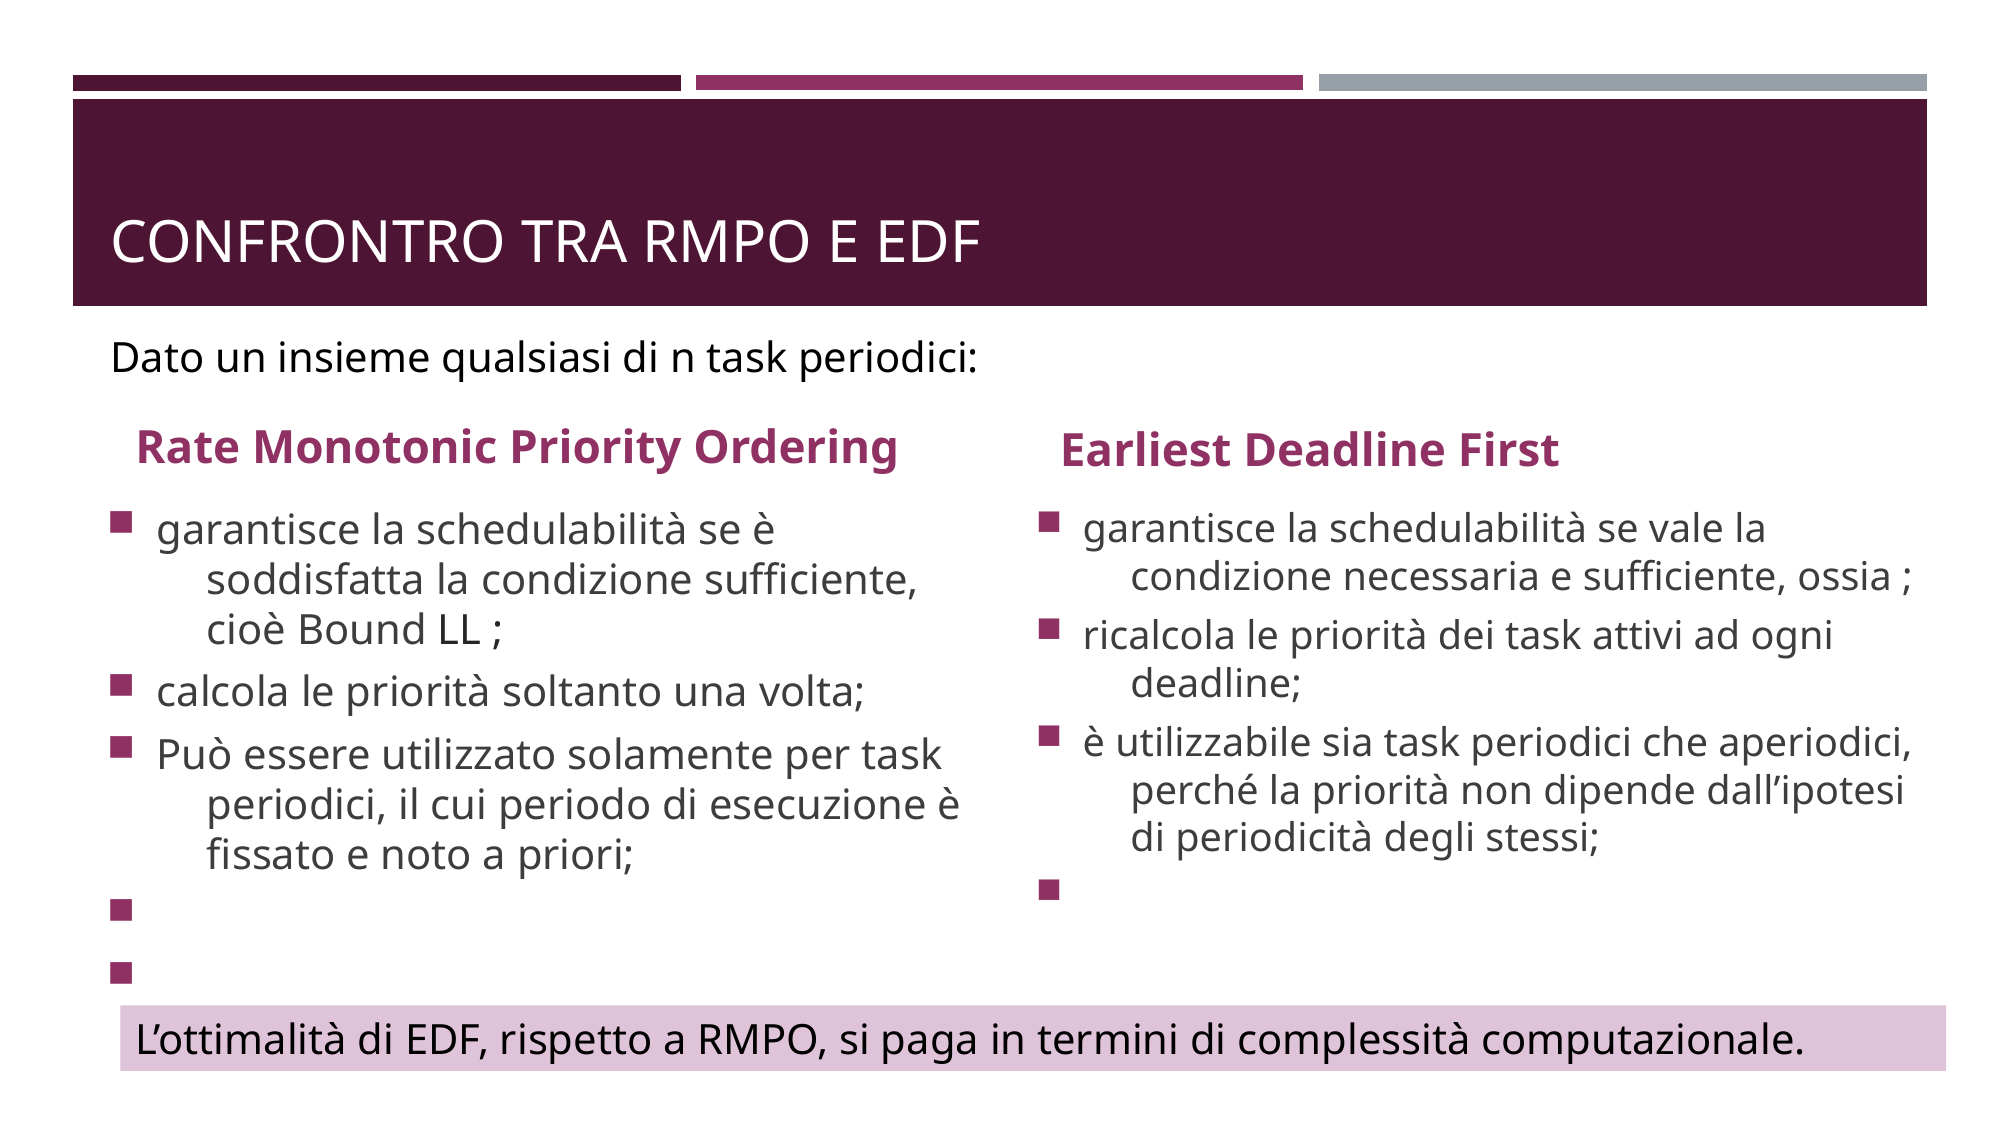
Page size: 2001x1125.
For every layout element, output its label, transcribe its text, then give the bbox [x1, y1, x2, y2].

text_box L’ottimalità di EDF, rispetto a RMPO, si paga in termini di complessità computazionale. [120, 1005, 1947, 1071]
title Confrontro tra rmpo e edf [95, 119, 1905, 282]
list garantisce la schedulabilità se è soddisfatta la condizione sufficiente, cioè Bound LL ; calcola le priorità soltanto una volta; Può essere utilizzato solamente per task periodici, il cui periodo di esecuzione è fissato e noto a priori; [91, 494, 981, 948]
list Rate Monotonic Priority Ordering [120, 392, 955, 481]
text_box Dato un insieme qualsiasi di n task periodici: [95, 323, 1905, 389]
list garantisce la schedulabilità se vale la condizione necessaria e sufficiente, ossia ; ricalcola le priorità dei task attivi ad ogni deadline; è utilizzabile sia task periodici che aperiodici, perché la priorità non dipende dall’ipotesi di periodicità degli stessi; [1019, 495, 1947, 948]
list Earliest Deadline First [1045, 392, 1880, 483]
